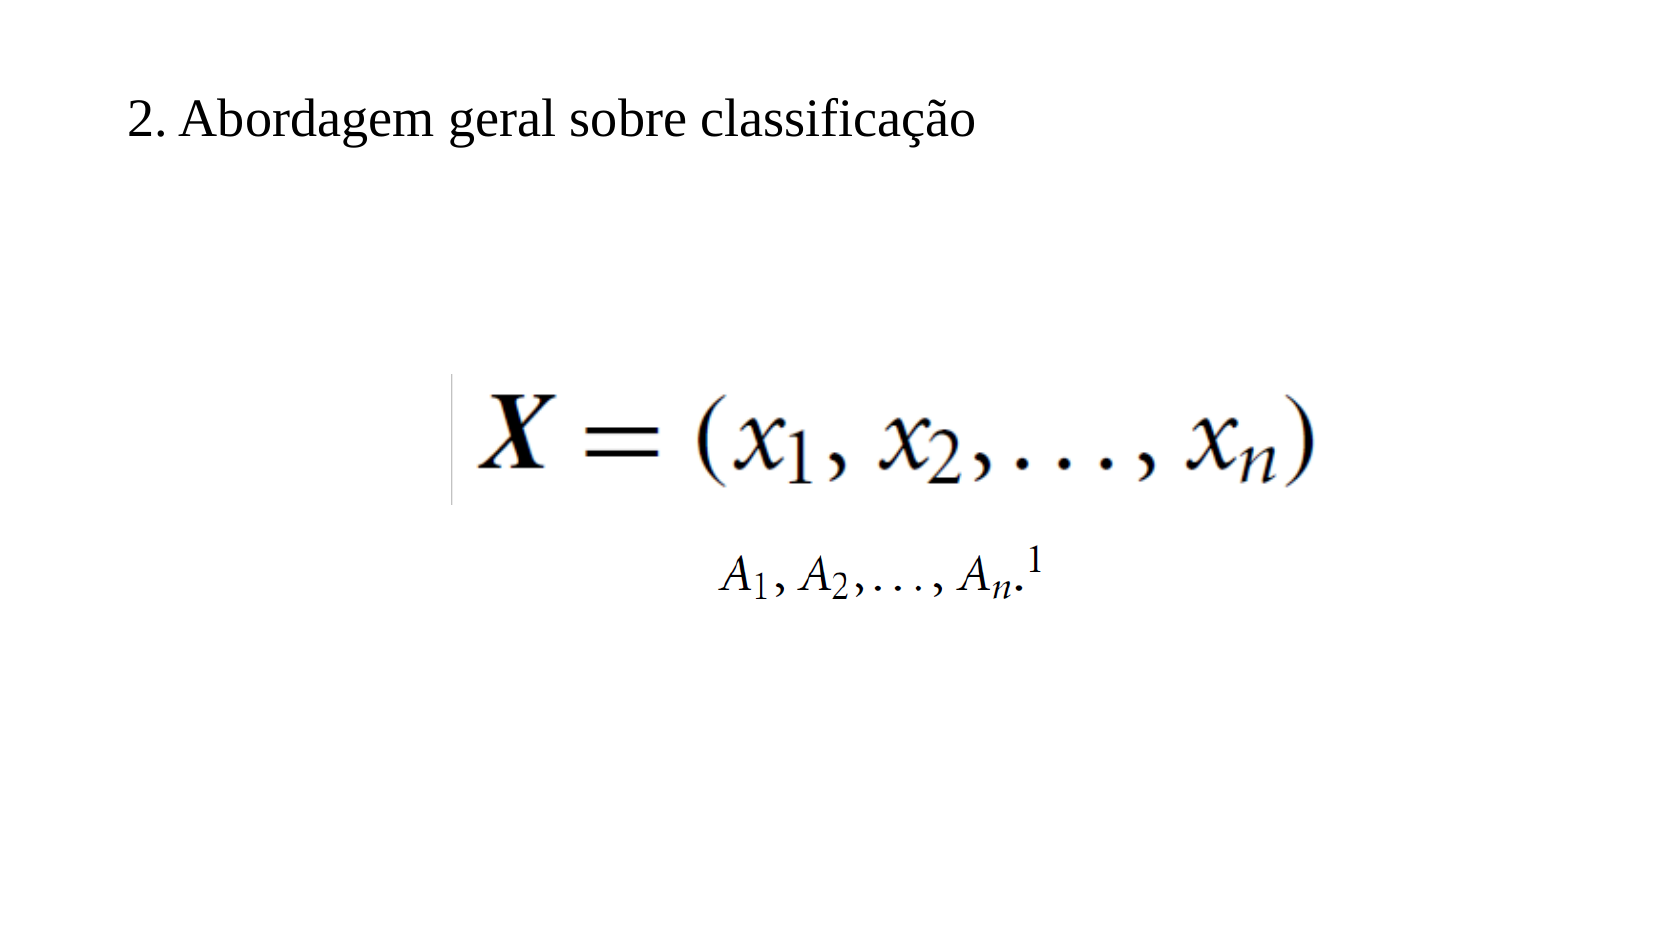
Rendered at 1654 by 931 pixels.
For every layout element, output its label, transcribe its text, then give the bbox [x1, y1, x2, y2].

picture [712, 544, 1051, 602]
text_box 2. Abordagem geral sobre classificação [112, 80, 1051, 216]
picture [0, 374, 1317, 505]
